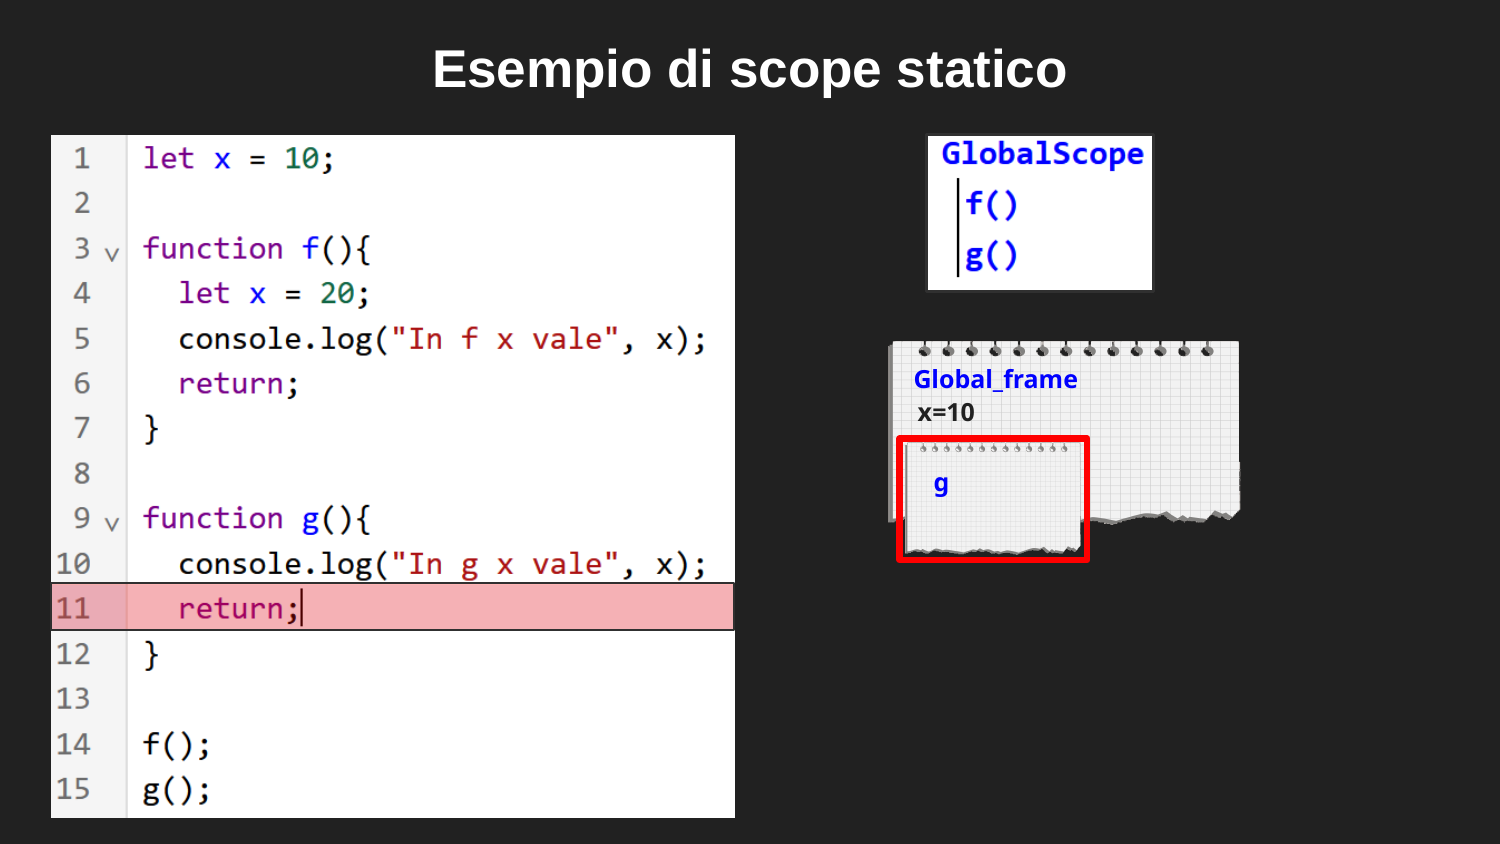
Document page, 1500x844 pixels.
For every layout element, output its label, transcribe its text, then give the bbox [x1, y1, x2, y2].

text_box g [918, 472, 1030, 512]
title Esempio di scope statico [51, 20, 1449, 114]
picture [51, 135, 735, 582]
text_box [51, 582, 735, 631]
picture [51, 631, 735, 818]
picture [928, 136, 1153, 290]
picture [902, 441, 1085, 557]
text_box Global_frame [898, 369, 1175, 409]
text_box x=10 [902, 402, 1180, 442]
picture [882, 338, 1249, 528]
